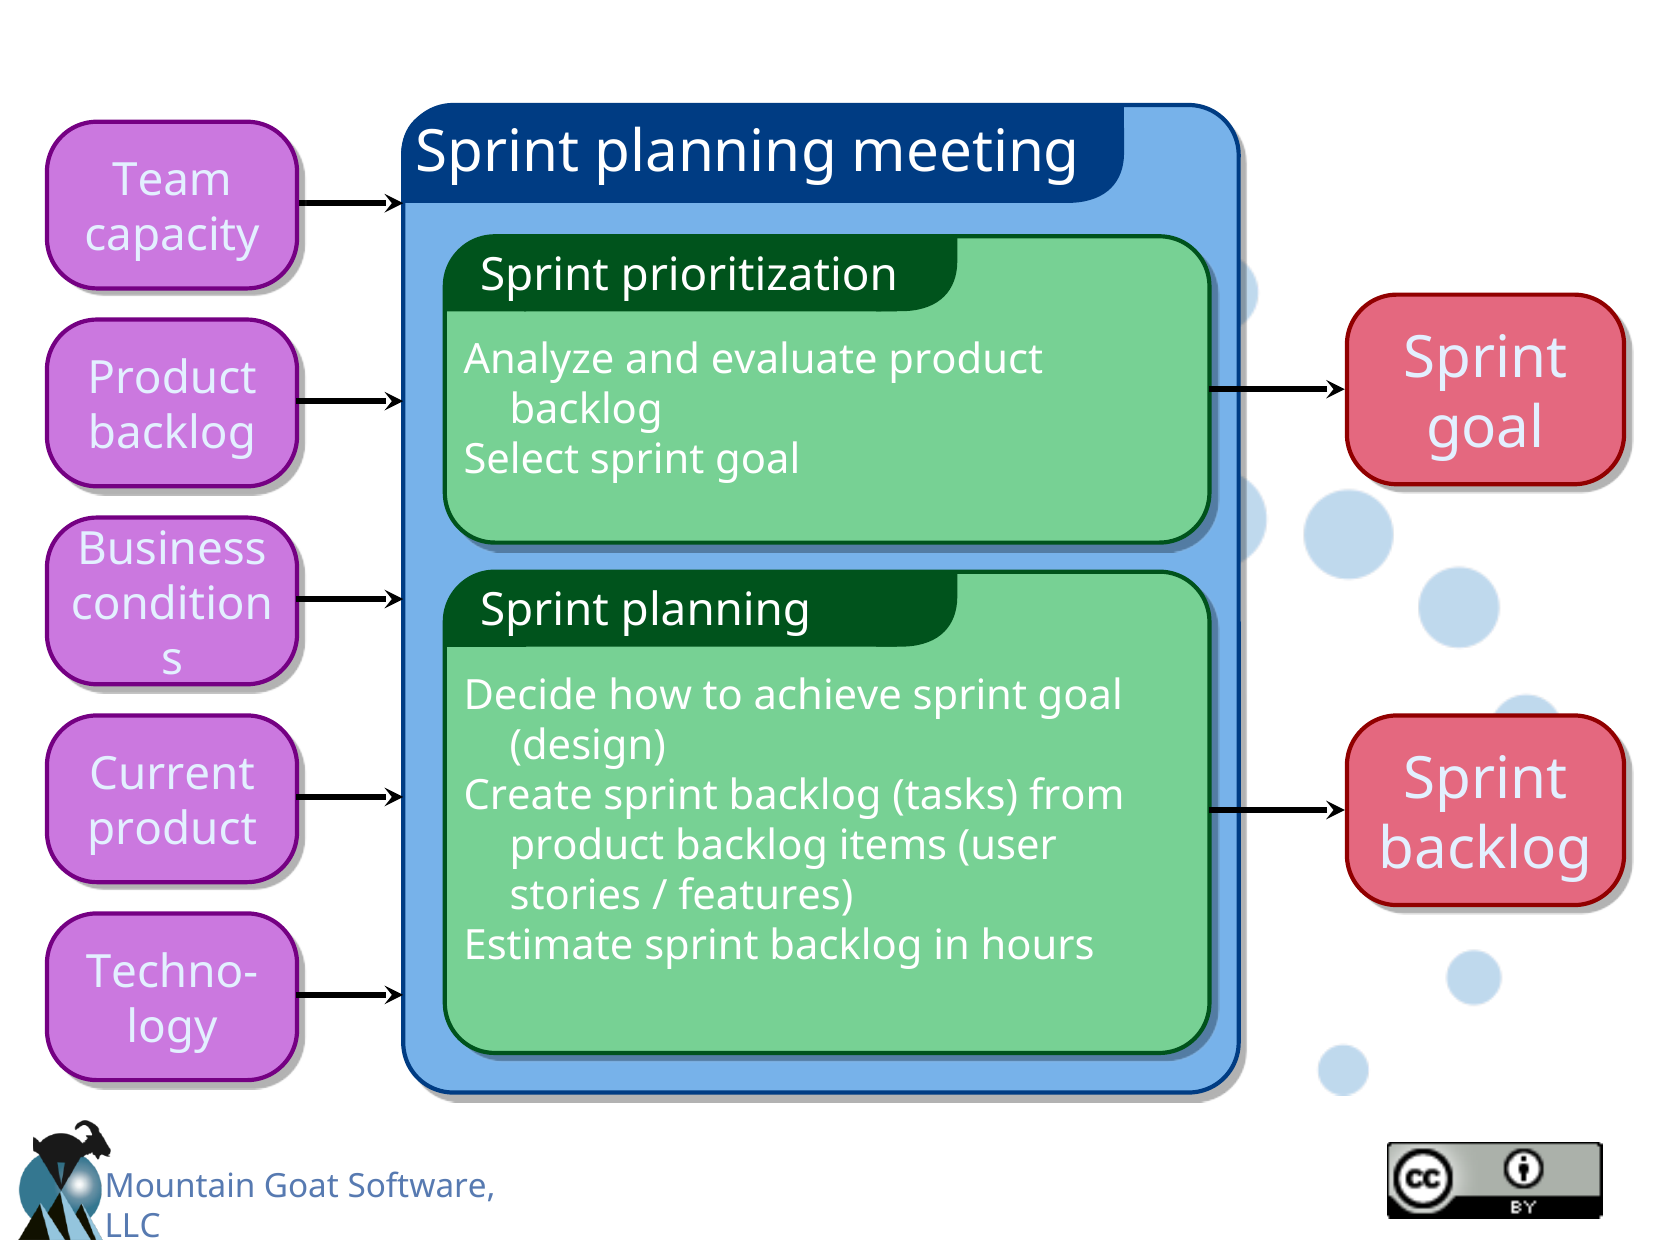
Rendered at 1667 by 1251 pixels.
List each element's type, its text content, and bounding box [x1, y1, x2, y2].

text_box Analyze and evaluate product backlog Select sprint goal [455, 323, 1164, 516]
text_box Techno-logy [46, 913, 298, 1081]
text_box Product backlog [46, 319, 298, 487]
text_box Sprint prioritization [471, 236, 945, 312]
picture [18, 1120, 111, 1240]
text_box Business conditions [46, 517, 298, 685]
text_box Current product [46, 715, 298, 883]
text_box Sprint planning meeting [407, 105, 1137, 197]
text_box Sprint backlog [1346, 715, 1625, 906]
picture [835, 156, 1563, 1096]
text_box Team capacity [46, 121, 298, 289]
picture [1387, 1142, 1603, 1219]
text_box Decide how to achieve sprint goal (design) Create sprint backlog (tasks) from product backlog items (user stories / features) Estimate sprint backlog in hours [455, 659, 1208, 1026]
text_box Sprint goal [1346, 294, 1625, 485]
text_box [401, 105, 1239, 1093]
text_box Sprint planning [471, 571, 891, 647]
